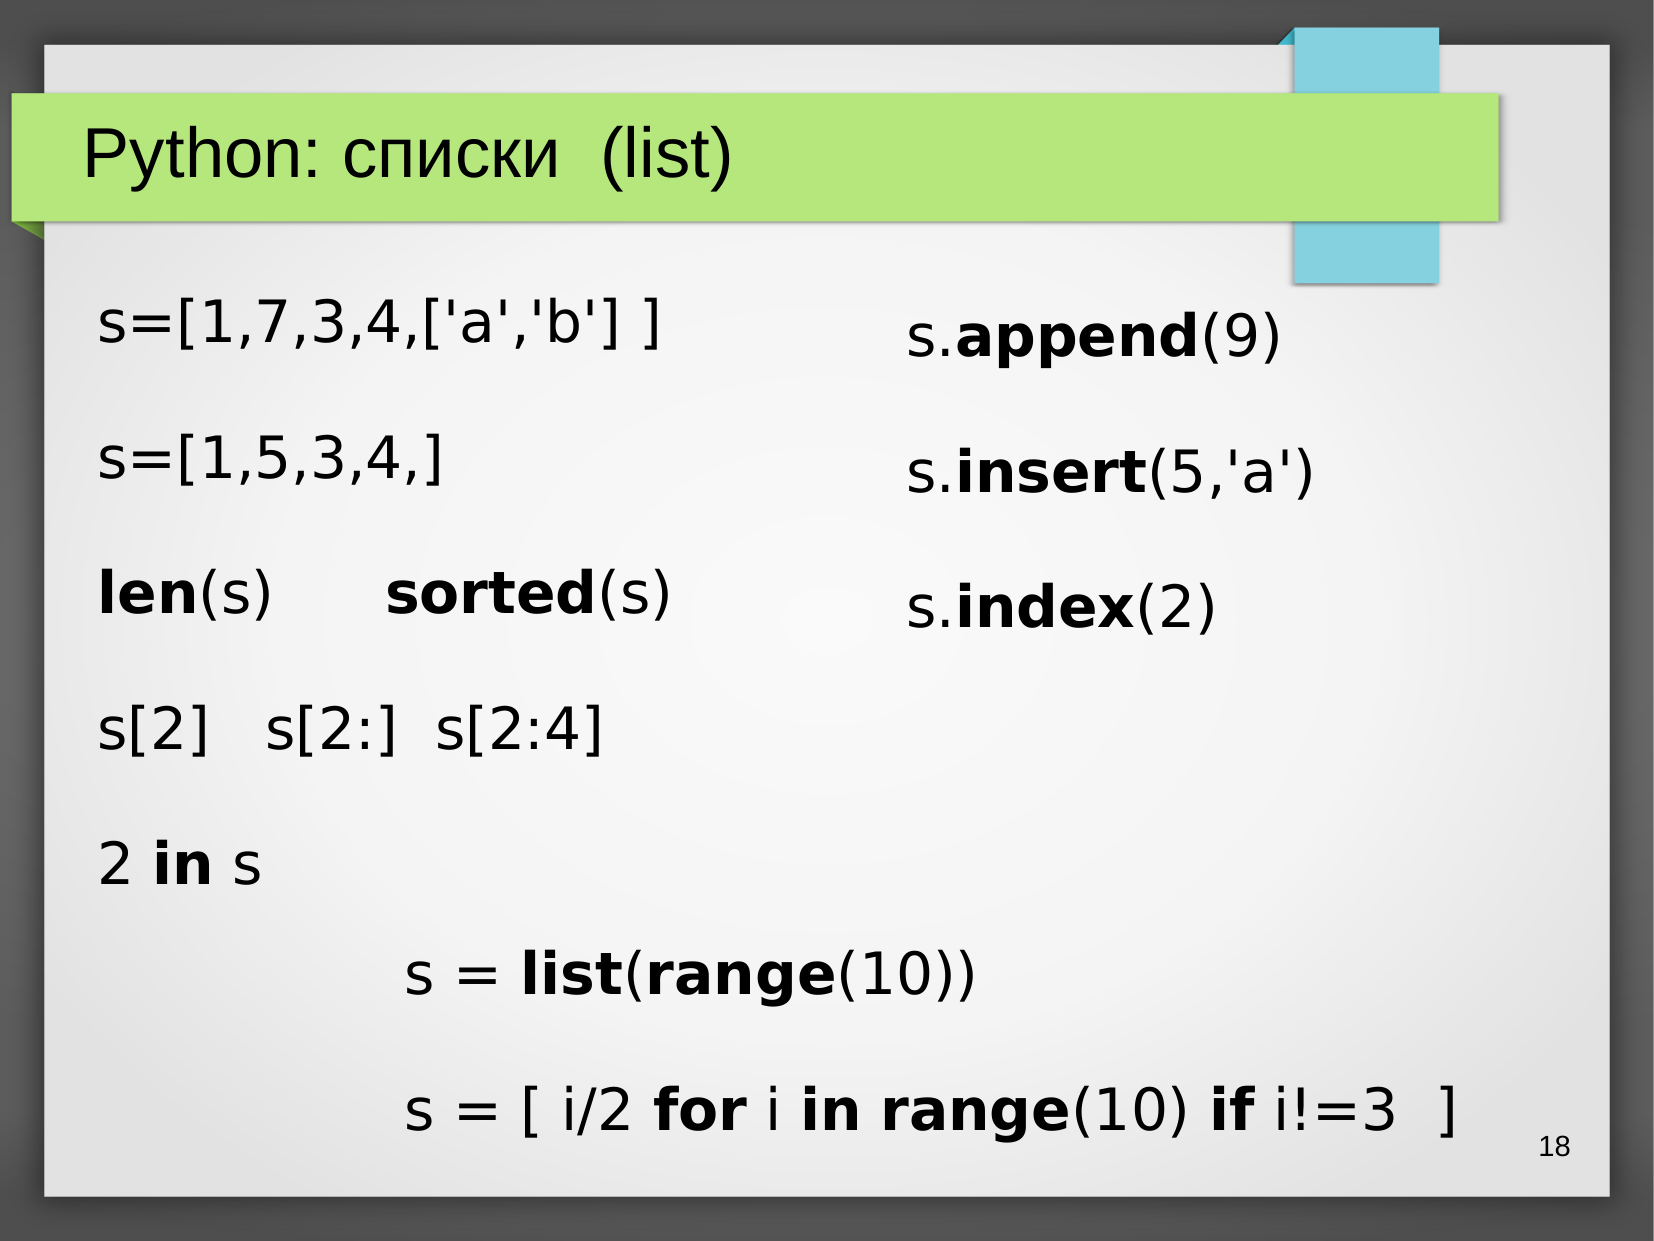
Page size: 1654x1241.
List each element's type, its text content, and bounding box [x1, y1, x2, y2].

text_box s.append(9) s.insert(5,'a') s.index(2) [891, 295, 1406, 755]
title Python: списки (list) [82, 49, 1571, 257]
picture [0, 0, 1654, 1241]
text_box [709, 510, 945, 796]
text_box s = list(range(10)) s = [ i/2 for i in range(10) if i!=3 ] [389, 933, 1512, 1219]
text_box s=[1,7,3,4,['a','b'] ] s=[1,5,3,4,] len(s) sorted(s) s[2] s[2:] s[2:4] 2 in s [82, 281, 709, 1004]
